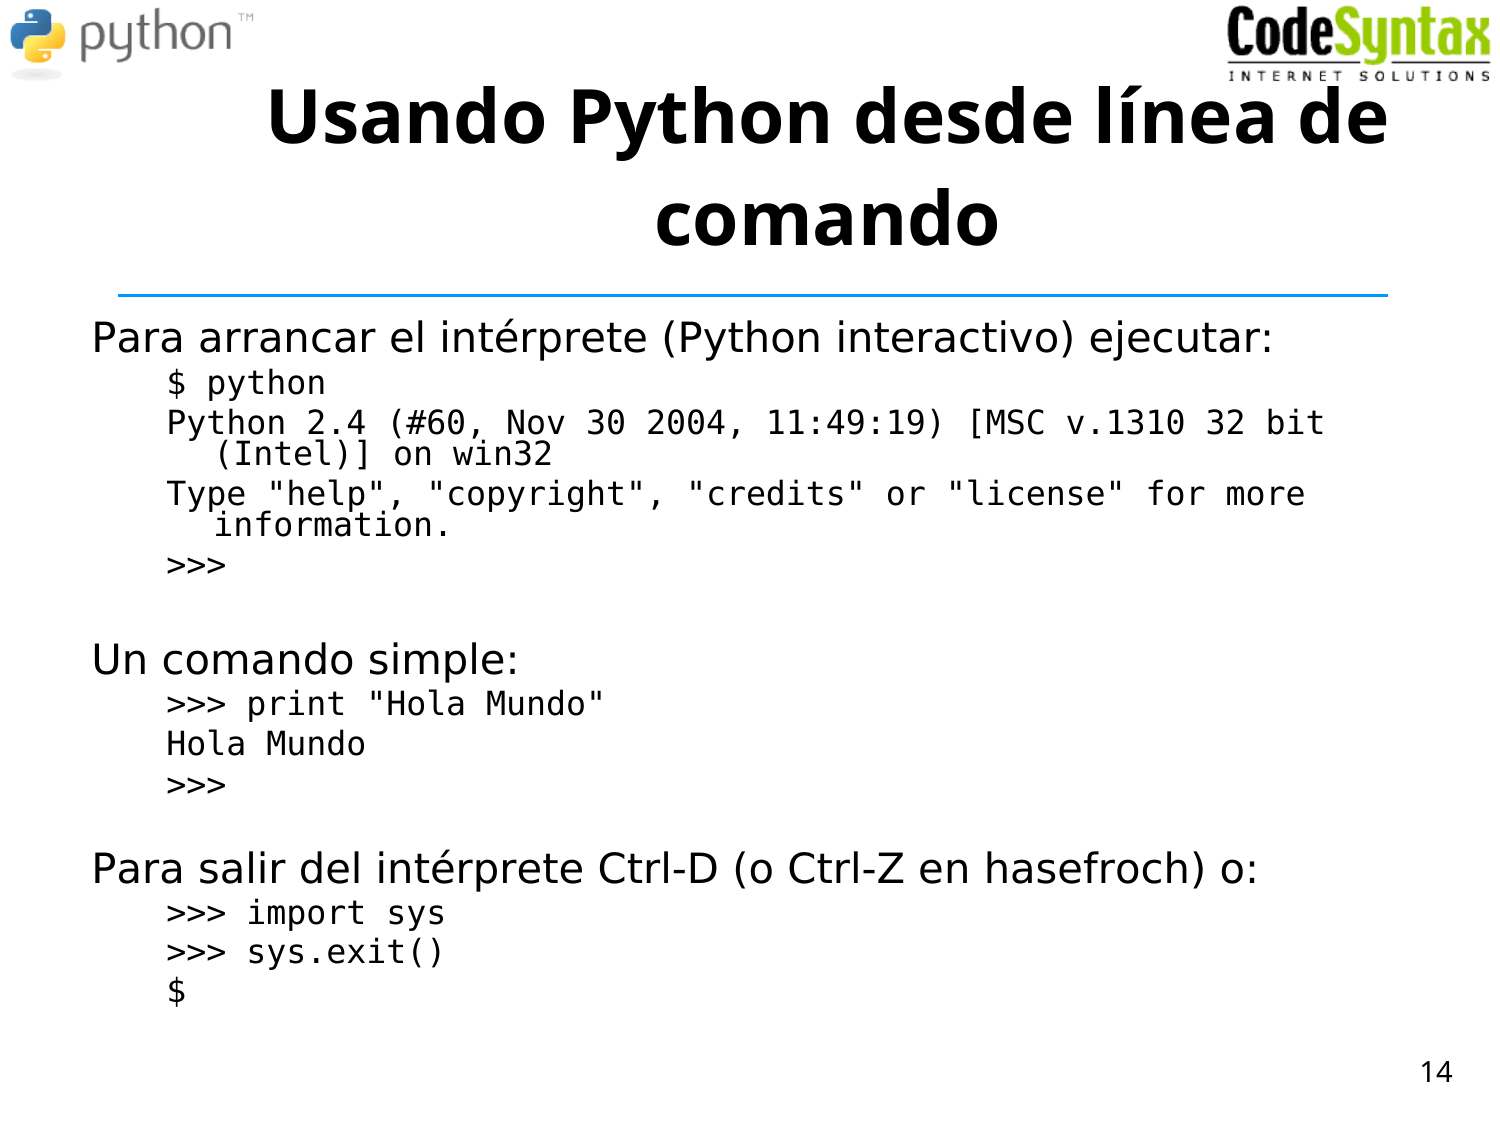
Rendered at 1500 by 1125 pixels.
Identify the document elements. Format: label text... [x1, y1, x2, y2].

list Para arrancar el intérprete (Python interactivo) ejecutar: $ python Python 2.4 (#60, Nov 30 2004, 11:49:19) [MSC v.1310 32 bit (Intel)] on win32 Type "help", "copyright", "credits" or "license" for more information. >>> Un comando simple: >>> print "Hola Mundo" Hola Mundo >>> Para salir del intérprete Ctrl-D (o Ctrl-Z en hasefroch) o: >>> import sys >>> sys.exit() $ [76, 314, 1481, 1106]
picture [0, 0, 286, 92]
picture [1226, 5, 1500, 83]
title Usando Python desde línea de comando [188, 31, 1468, 276]
